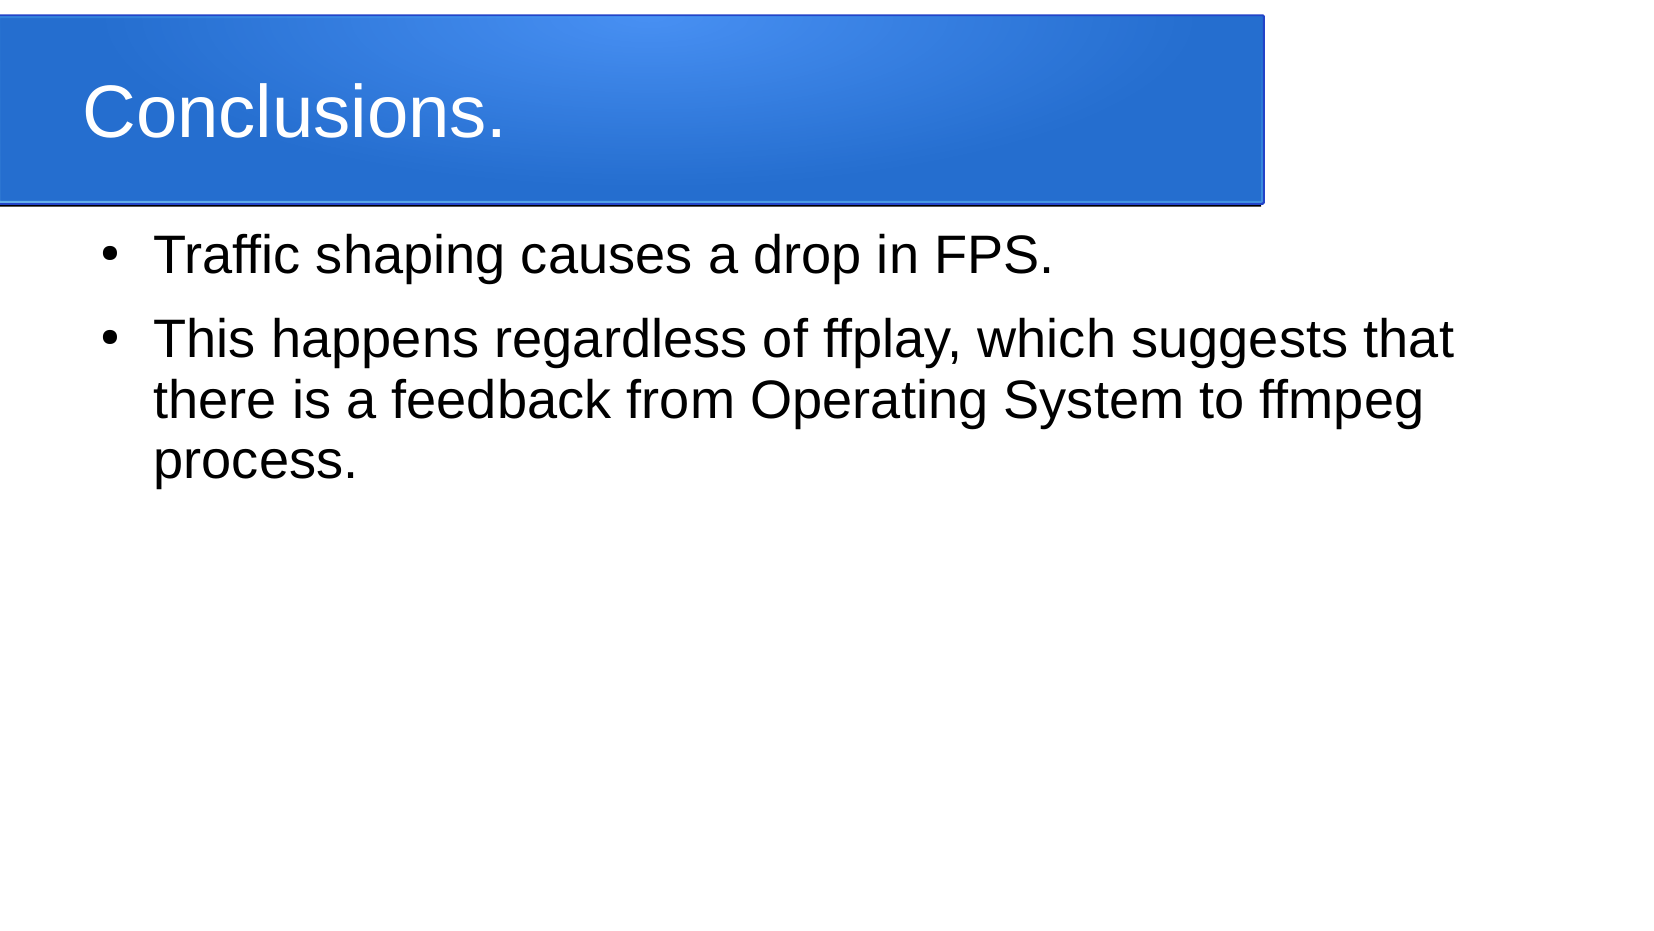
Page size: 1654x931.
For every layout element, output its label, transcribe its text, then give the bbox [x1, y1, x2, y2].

title Conclusions. [82, 35, 1235, 189]
list Traffic shaping causes a drop in FPS. This happens regardless of ffplay, which suggests that there is a feedback from Operating System to ffmpeg process. [82, 224, 1571, 764]
